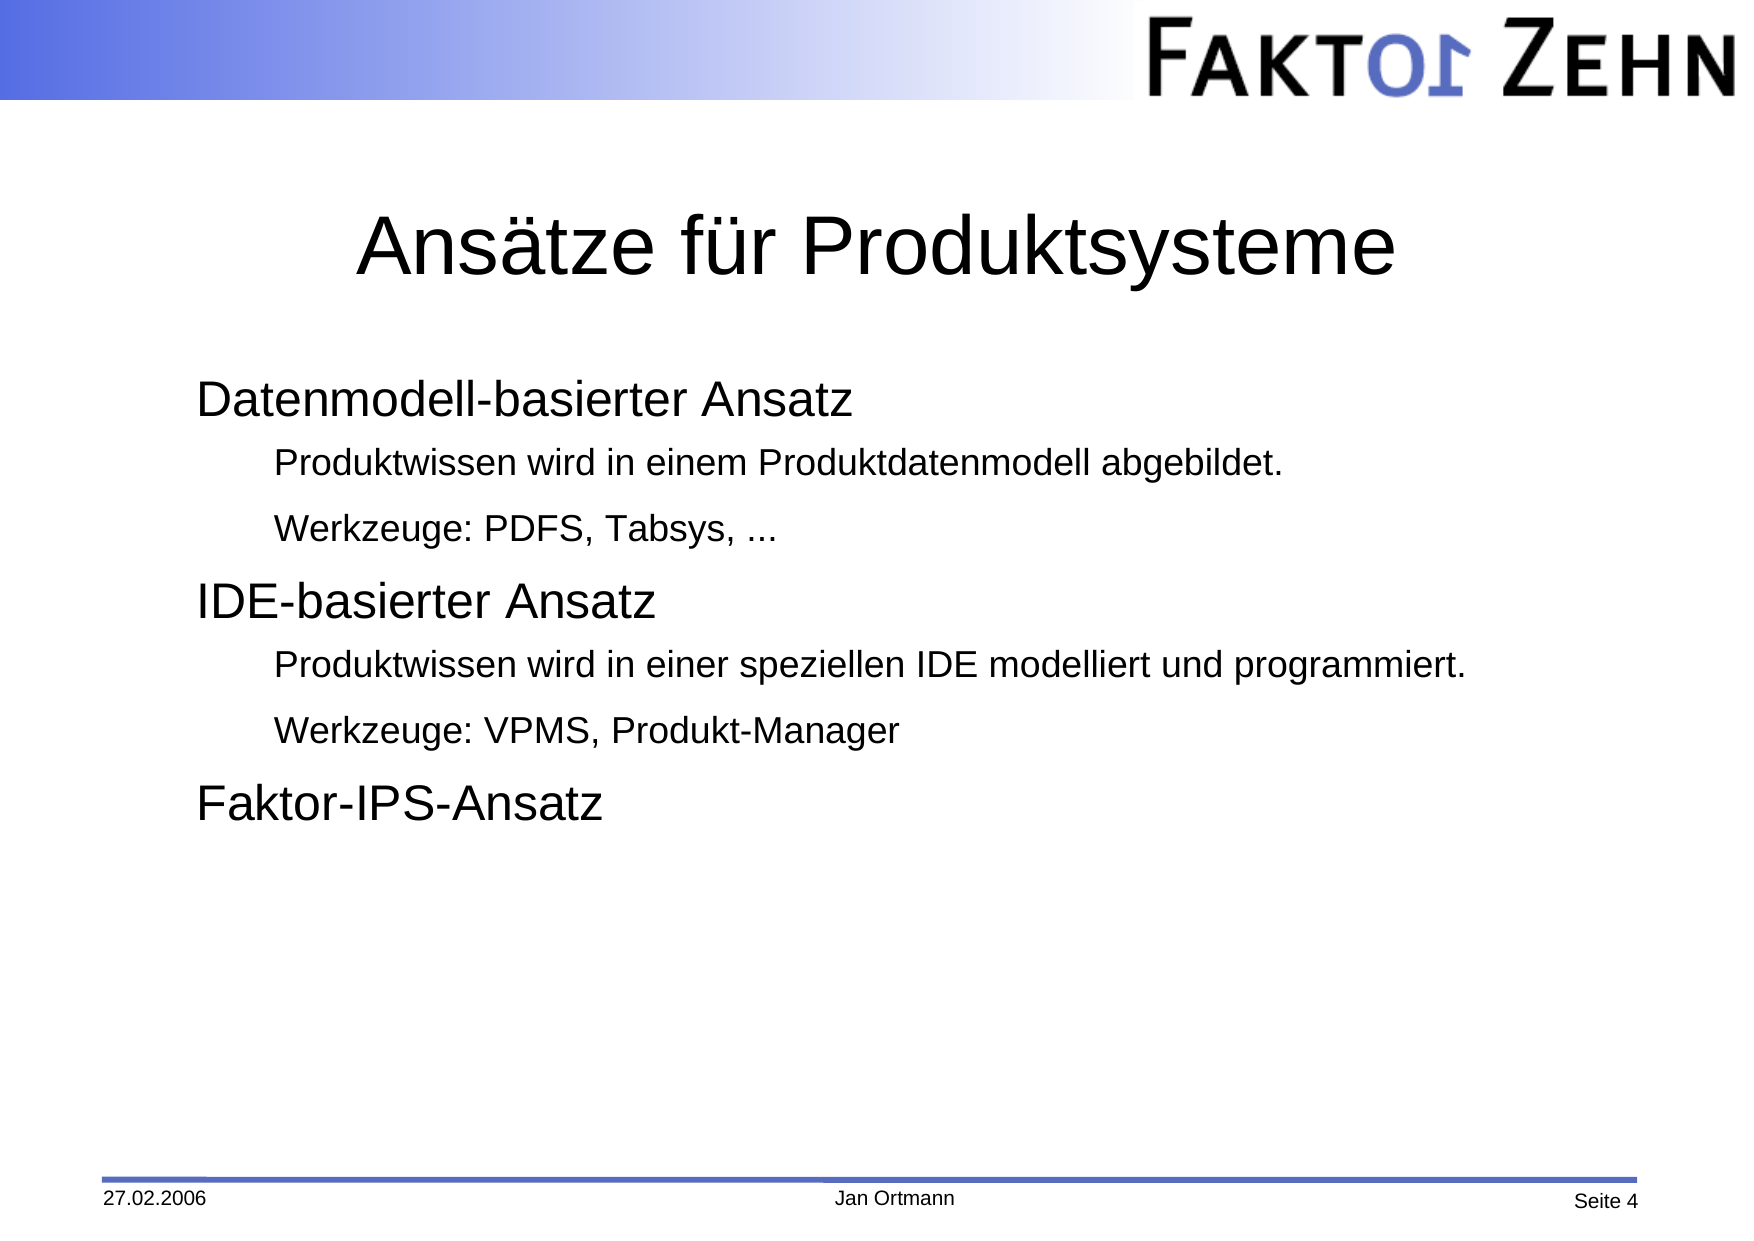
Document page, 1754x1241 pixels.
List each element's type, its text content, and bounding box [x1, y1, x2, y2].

picture [1133, 2, 1749, 105]
list Datenmodell-basierter Ansatz Produktwissen wird in einem Produktdatenmodell abgebildet. Werkzeuge: PDFS, Tabsys, ... IDE-basierter Ansatz Produktwissen wird in einer speziellen IDE modelliert und programmiert. Werkzeuge: VPMS, Produkt-Manager Faktor-IPS-Ansatz [179, 371, 1576, 1078]
title Ansätze für Produktsysteme [179, 142, 1576, 349]
